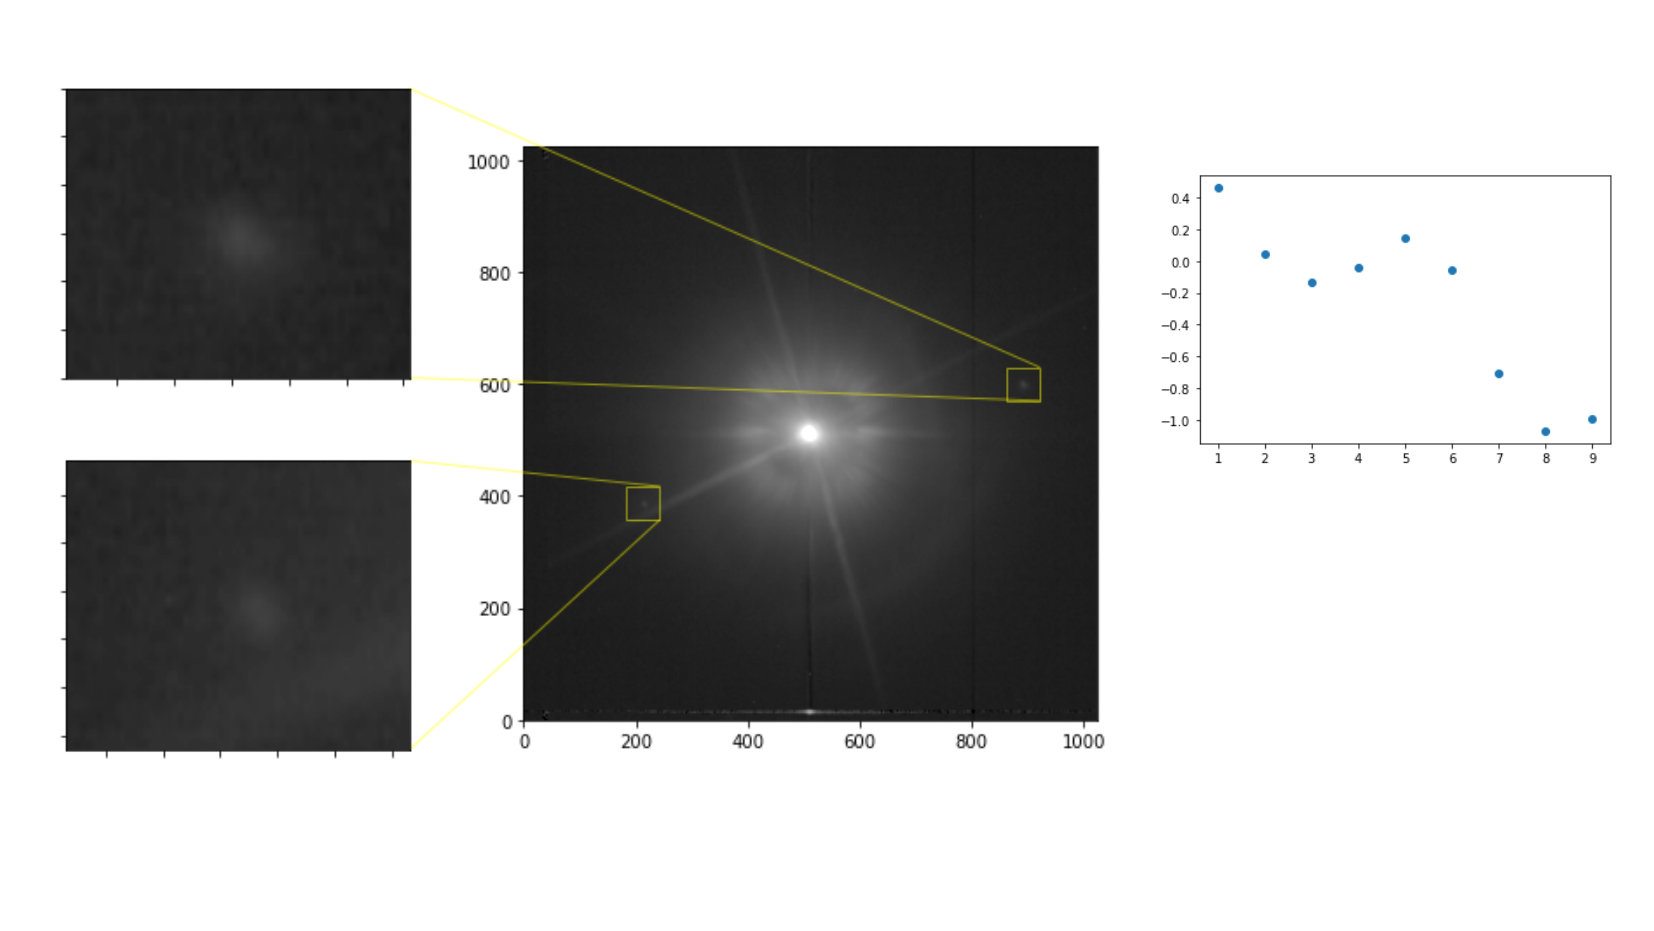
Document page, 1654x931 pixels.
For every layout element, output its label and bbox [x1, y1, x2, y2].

picture [1152, 168, 1619, 473]
picture [47, 70, 1112, 792]
